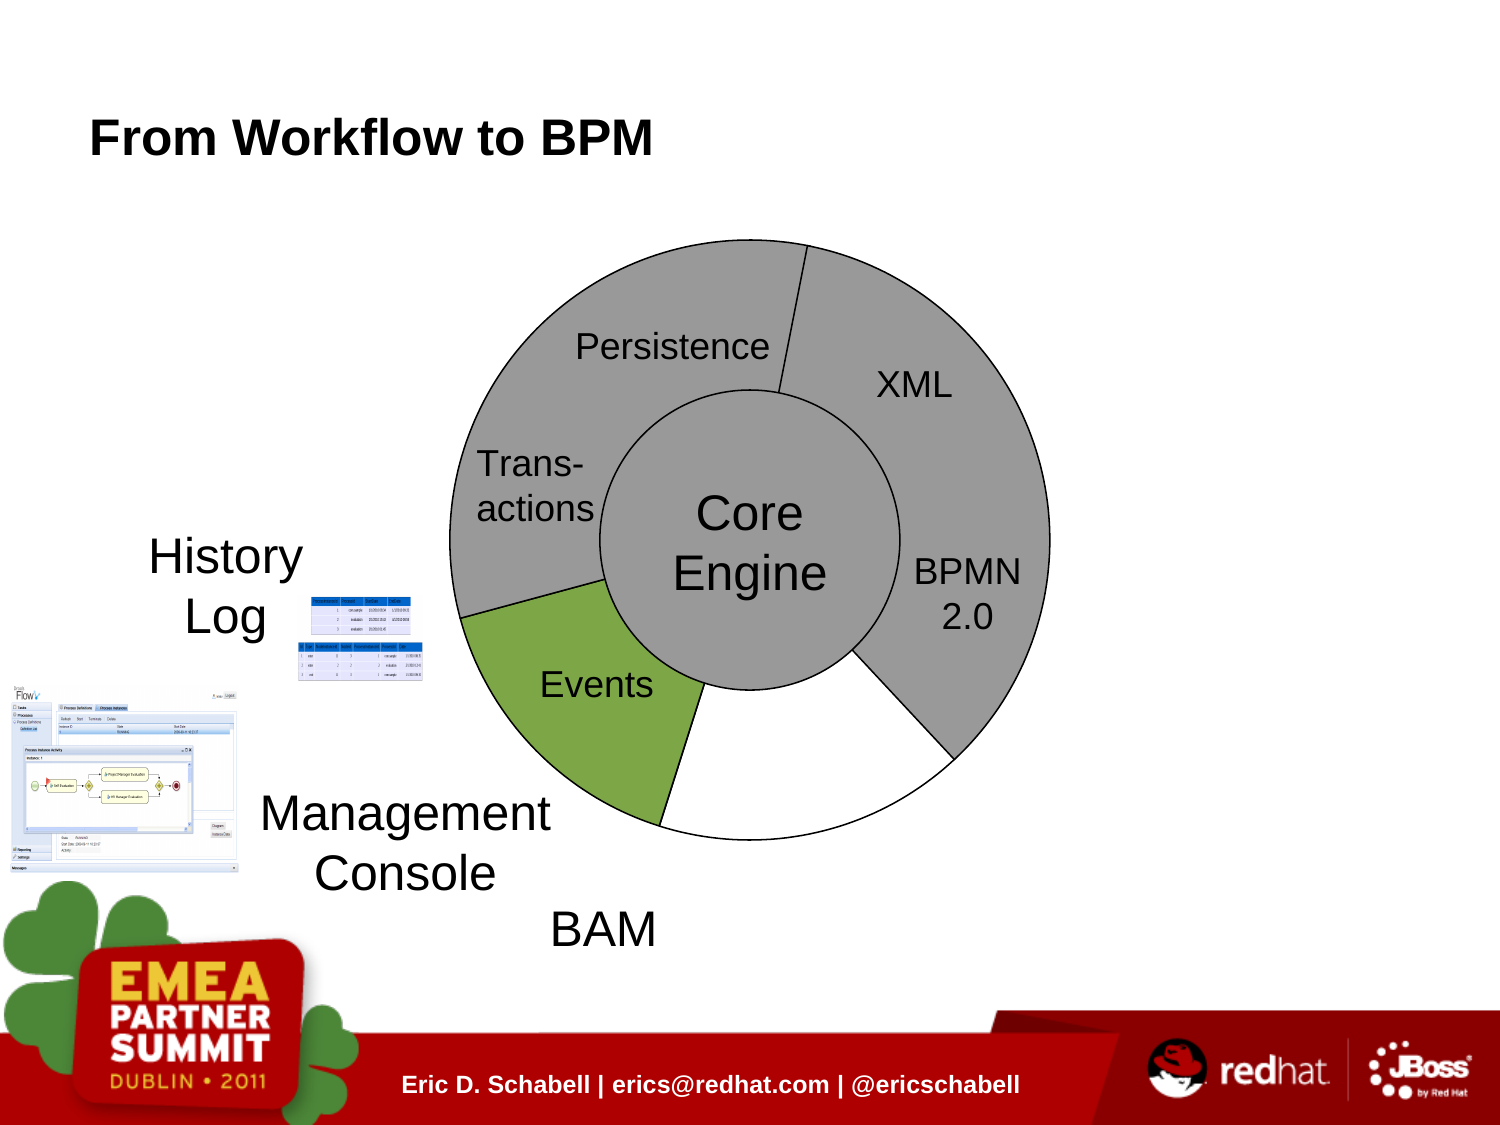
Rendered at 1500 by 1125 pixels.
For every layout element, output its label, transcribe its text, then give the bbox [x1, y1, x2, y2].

text_box [470, 239, 1050, 627]
text_box Persistence [560, 314, 788, 391]
picture [297, 595, 423, 682]
title From Workflow to BPM [74, 50, 1425, 221]
text_box BAM [534, 889, 723, 965]
text_box Trans- actions [461, 431, 610, 544]
text_box XML [861, 352, 968, 464]
text_box BPMN 2.0 [898, 539, 1037, 651]
text_box Events [524, 652, 752, 728]
text_box Management Console [244, 772, 567, 908]
picture [10, 685, 239, 873]
picture [0, 881, 1500, 1125]
text_box History Log [133, 516, 319, 652]
text_box Core Engine [599, 391, 900, 691]
text_box [449, 458, 1029, 841]
